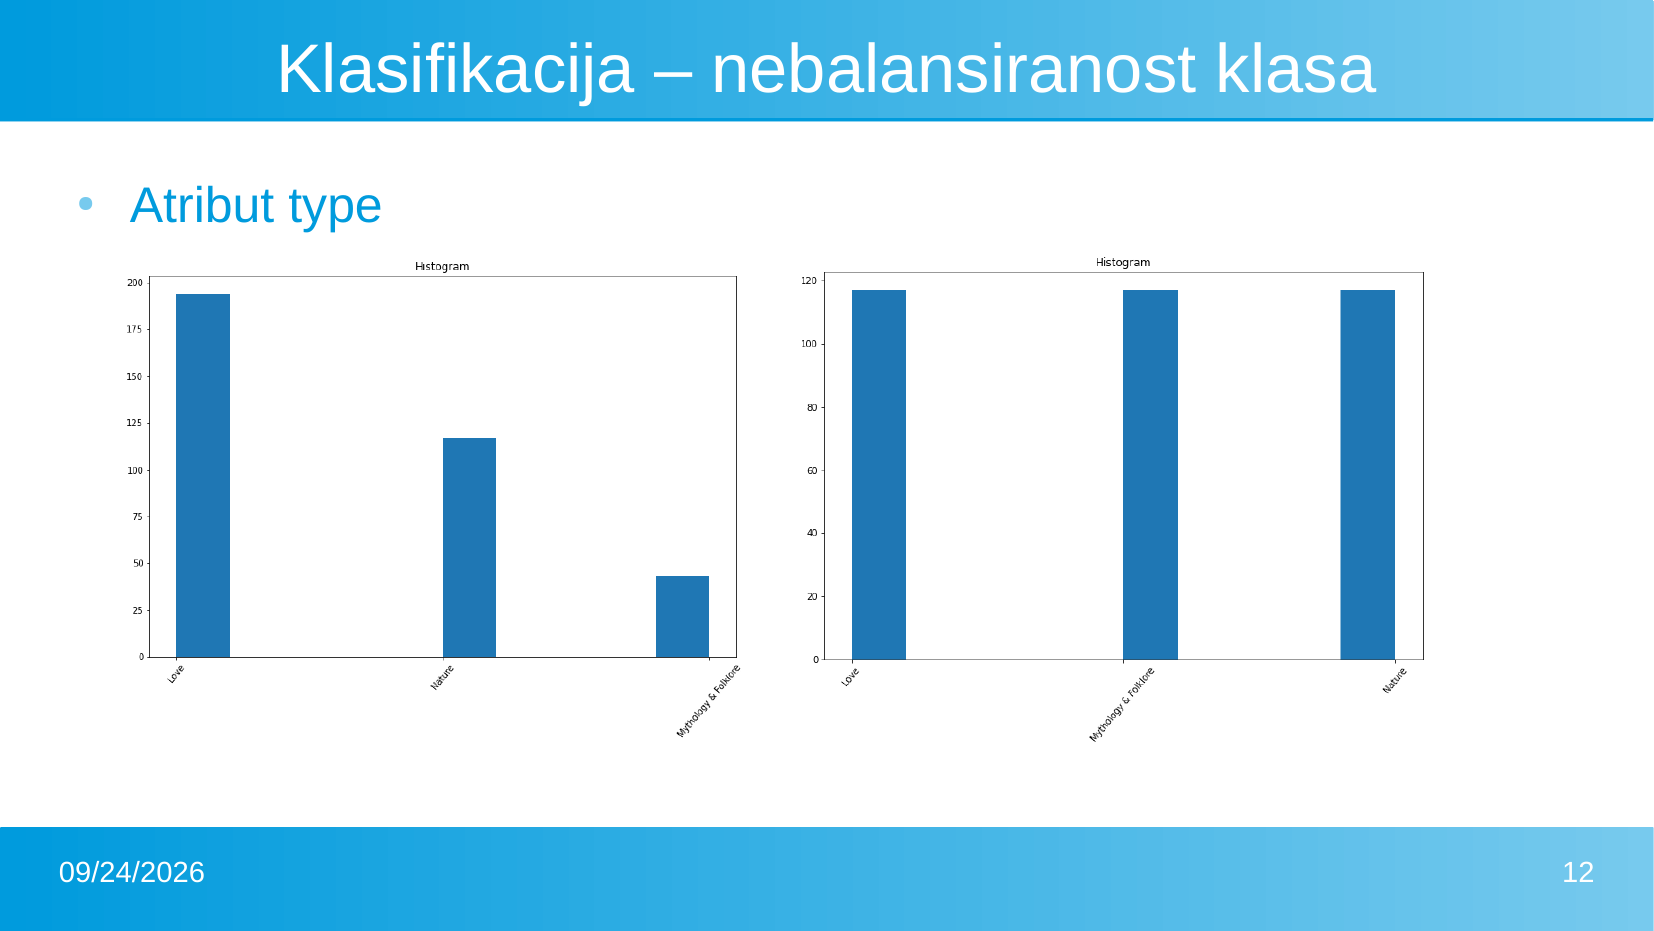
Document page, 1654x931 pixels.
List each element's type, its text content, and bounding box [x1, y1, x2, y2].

picture [112, 256, 1466, 751]
title Klasifikacija – nebalansiranost klasa [59, 29, 1595, 108]
list Atribut type [59, 177, 1595, 768]
